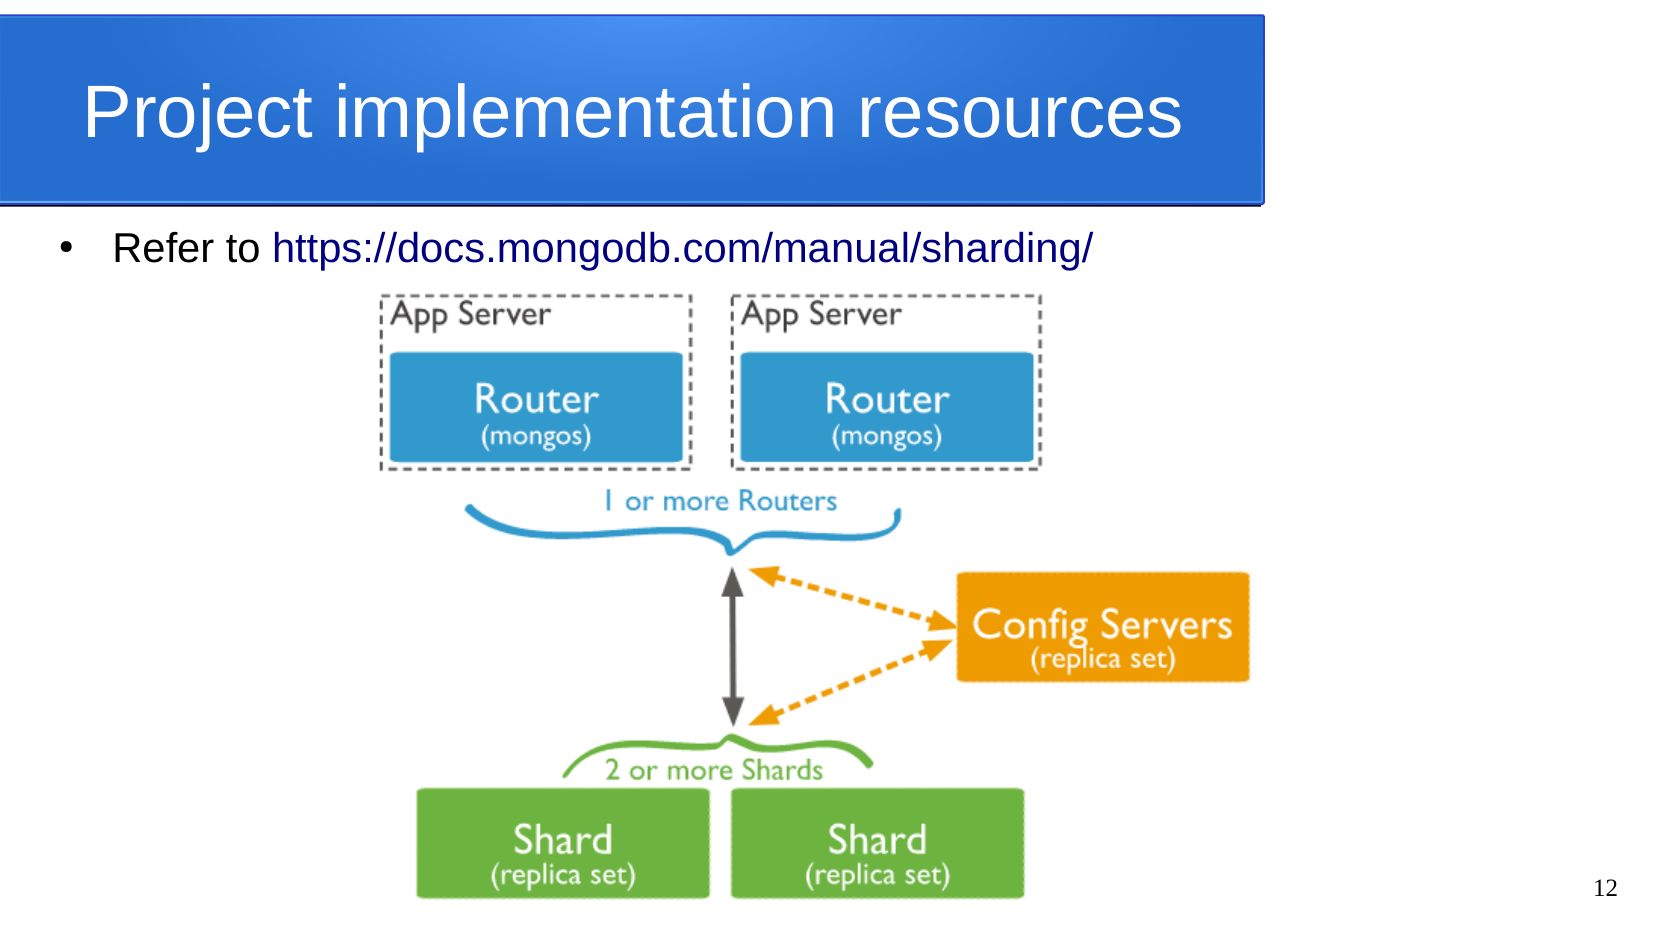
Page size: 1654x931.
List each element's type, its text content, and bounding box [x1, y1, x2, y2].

title Project implementation resources [82, 35, 1235, 189]
list Refer to https://docs.mongodb.com/manual/sharding/ [41, 224, 1530, 764]
picture [374, 282, 1259, 928]
